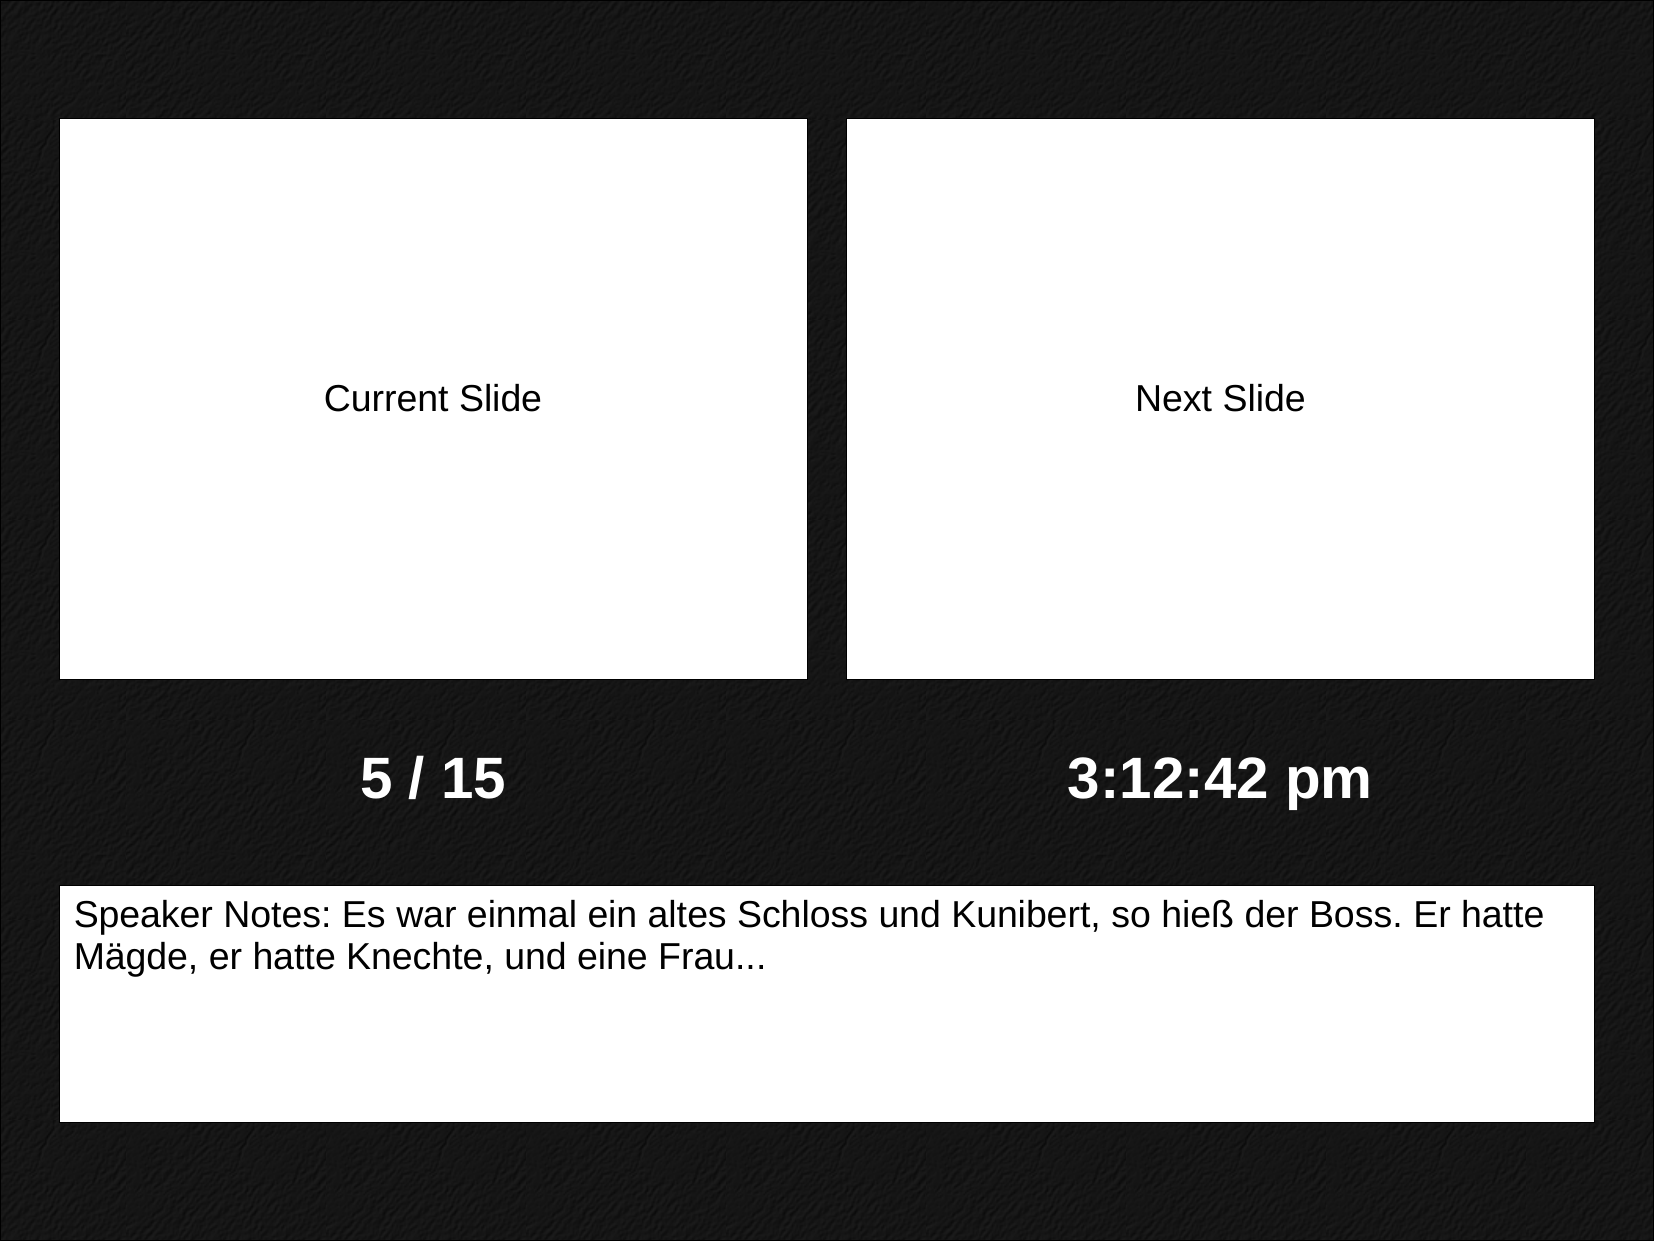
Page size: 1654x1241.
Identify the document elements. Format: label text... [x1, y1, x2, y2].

text_box 5 / 15 [255, 738, 611, 827]
text_box Next Slide [846, 118, 1595, 680]
text_box [0, 0, 1654, 1241]
text_box Current Slide [59, 118, 808, 680]
text_box Speaker Notes: Es war einmal ein altes Schloss und Kunibert, so hieß der Boss. Er hatte Mägde, er hatte Knechte, und eine Frau... [59, 885, 1595, 1123]
text_box 3:12:42 pm [1043, 738, 1398, 827]
